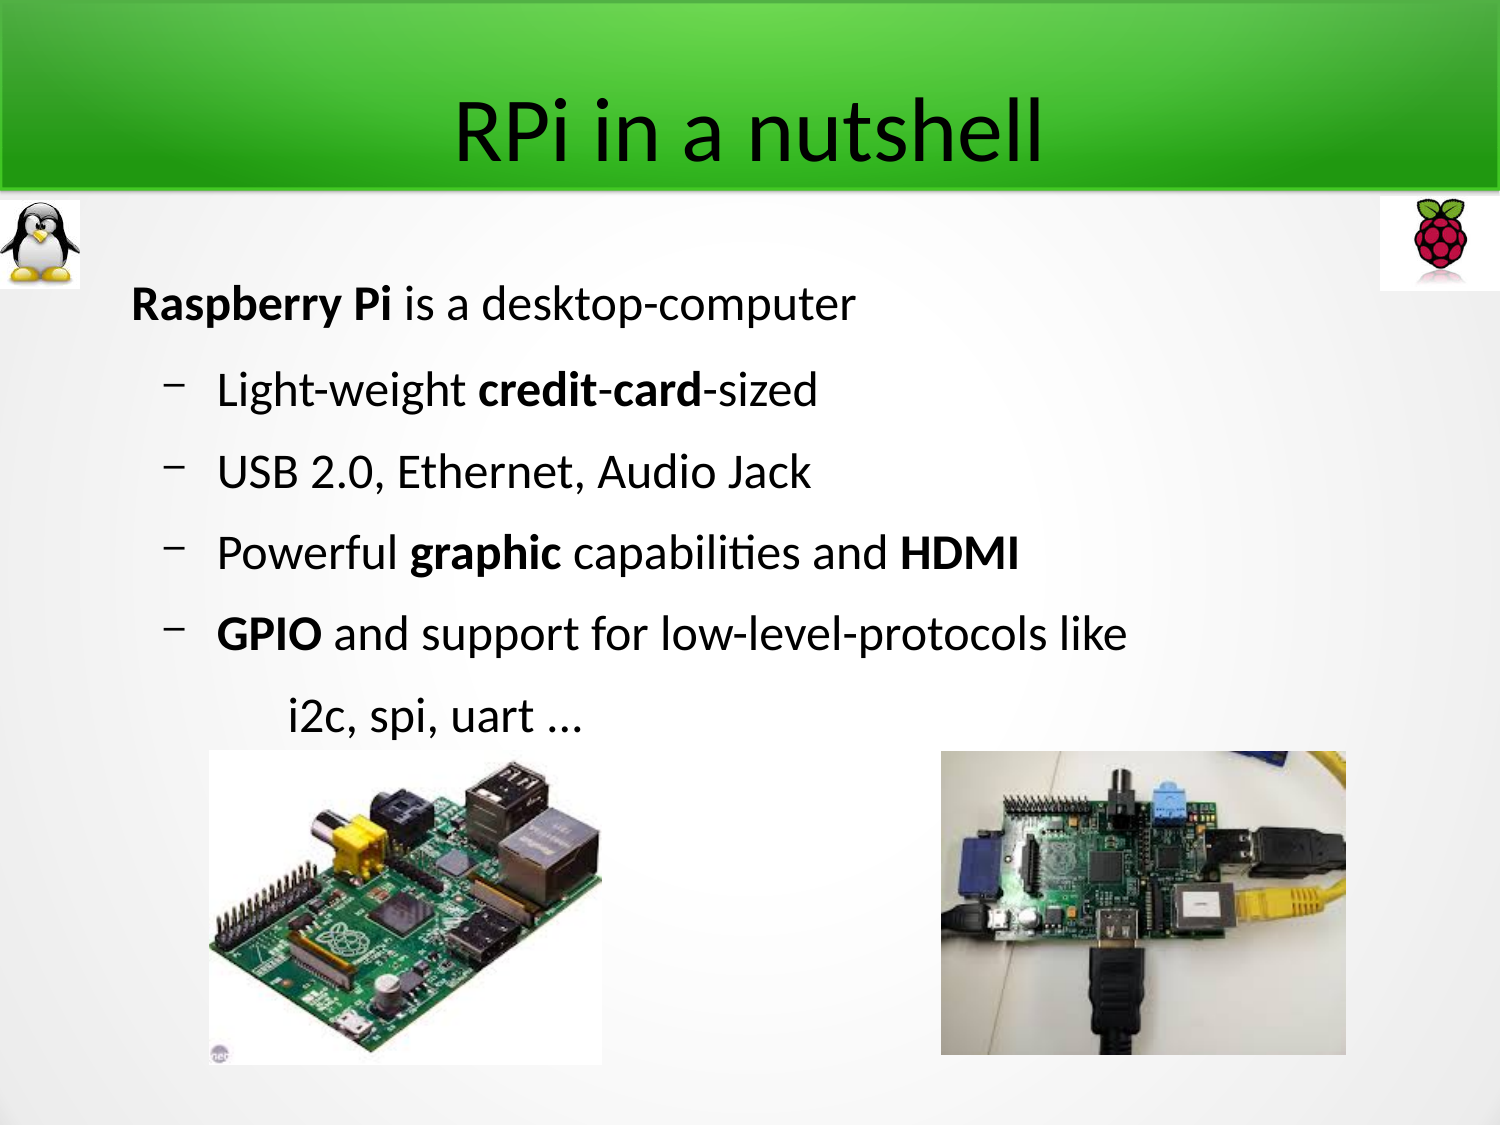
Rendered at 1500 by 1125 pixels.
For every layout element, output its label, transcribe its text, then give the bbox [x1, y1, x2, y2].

picture [0, 200, 80, 289]
list Raspberry Pi is a desktop-computer Light-weight credit-card-sized USB 2.0, Ethernet, Audio Jack Powerful graphic capabilities and HDMI GPIO and support for low-level-protocols like i2c, spi, uart ... [60, 262, 1411, 1006]
picture [941, 1006, 1346, 1055]
picture [209, 1006, 602, 1065]
title RPi in a nutshell [75, 45, 1425, 233]
picture [1380, 196, 1500, 291]
